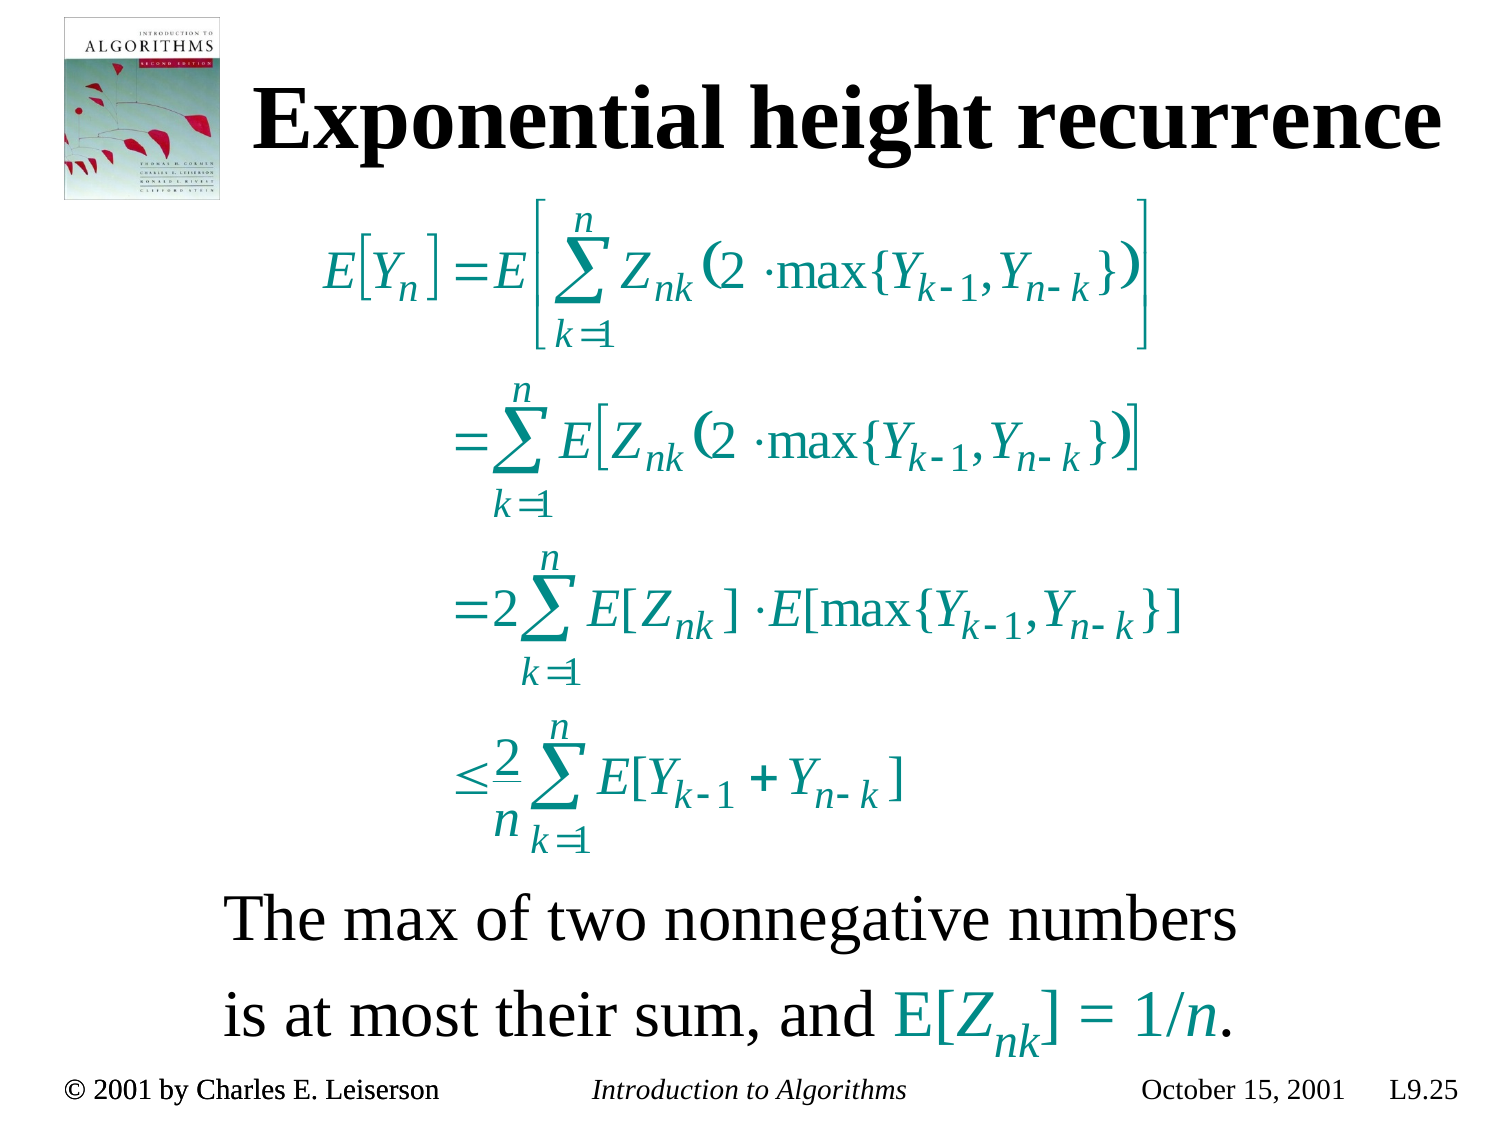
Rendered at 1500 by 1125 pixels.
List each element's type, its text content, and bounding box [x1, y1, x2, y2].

text_box Introduction to Algorithms [577, 1065, 923, 1113]
text_box The max of two nonnegative numbers is at most their sum, and E[Znk] = 1/n. [208, 875, 1288, 1065]
text_box Exponential height recurrence [237, 24, 1476, 213]
picture [64, 17, 220, 200]
text_box October 15, 2001 L9.<number> [1033, 1062, 1474, 1113]
chart [318, 195, 1182, 858]
